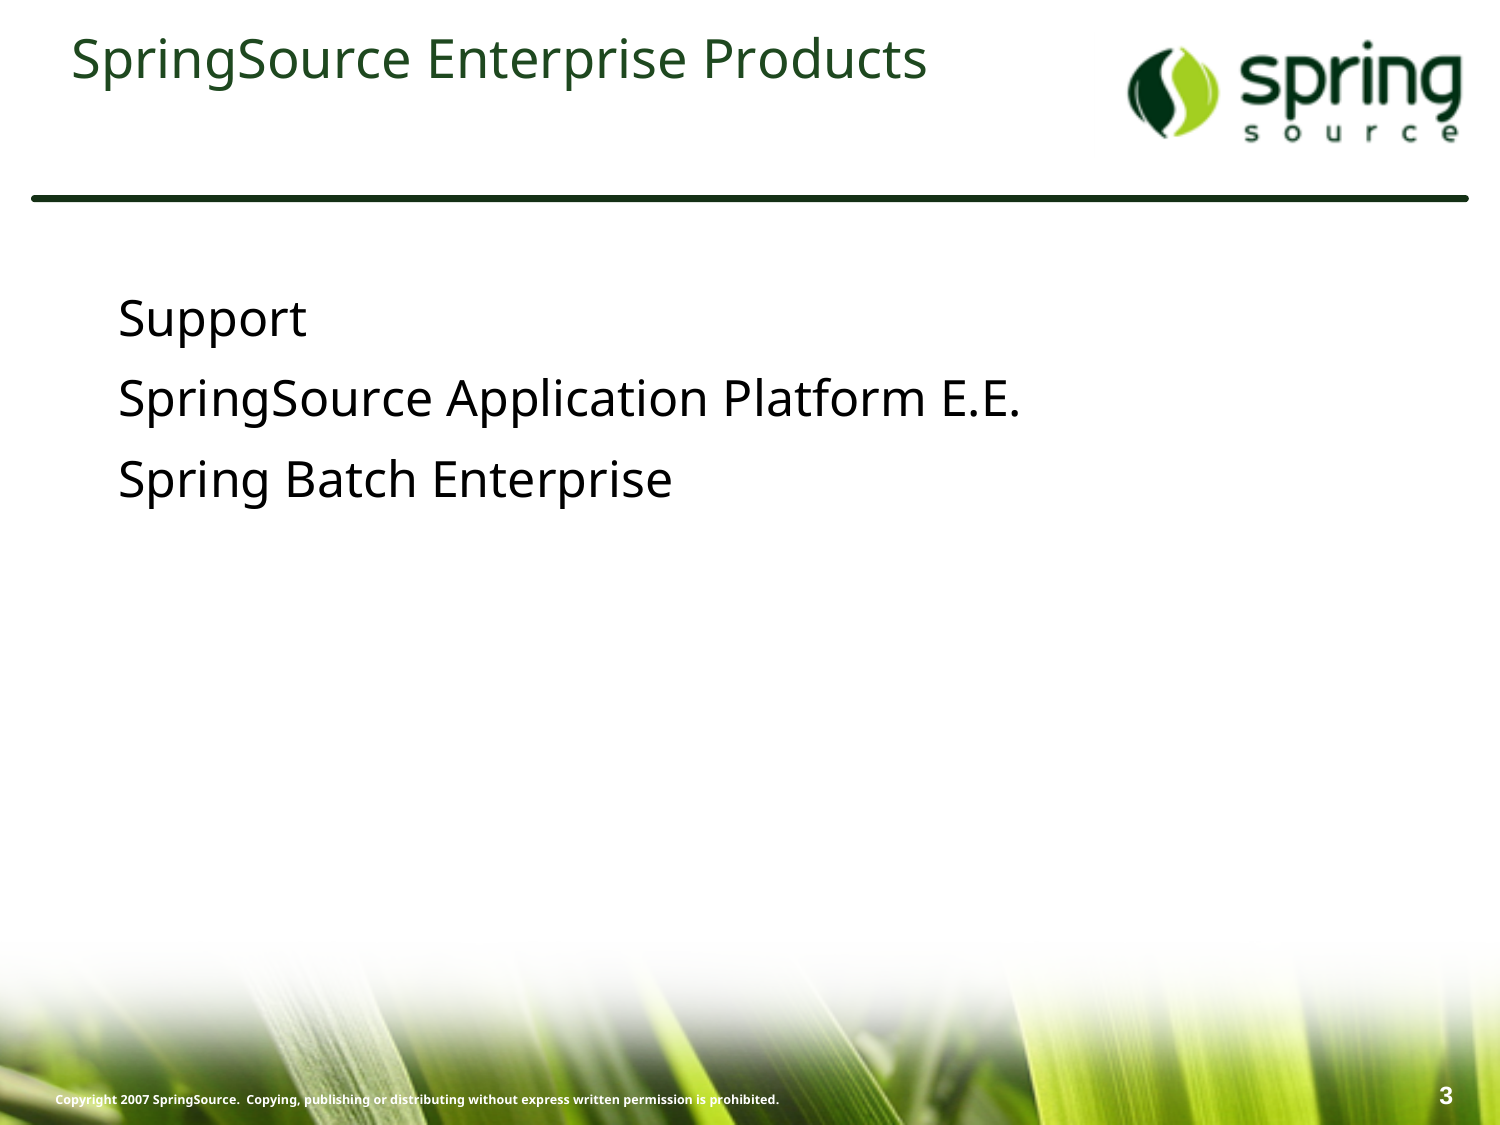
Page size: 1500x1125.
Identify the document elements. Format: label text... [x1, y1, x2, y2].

picture [1093, 32, 1500, 158]
title SpringSource Enterprise Products [56, 13, 1089, 176]
picture [0, 941, 1500, 1125]
list Support SpringSource Application Platform E.E. Spring Batch Enterprise [103, 275, 1394, 938]
